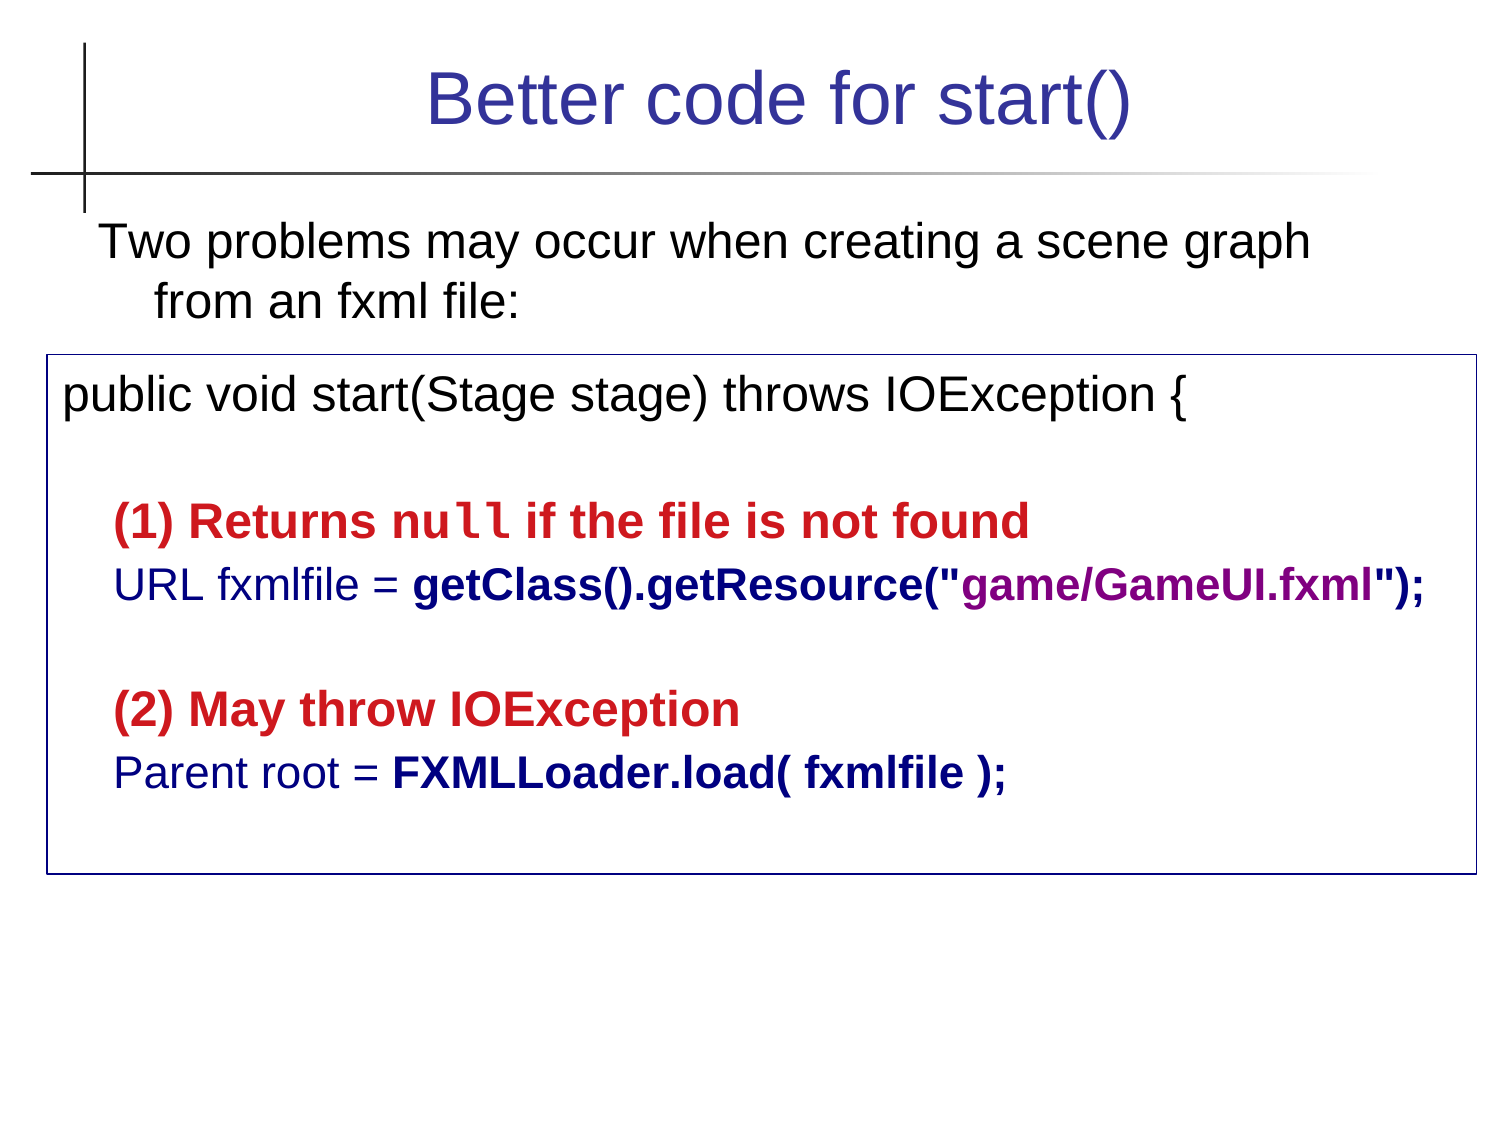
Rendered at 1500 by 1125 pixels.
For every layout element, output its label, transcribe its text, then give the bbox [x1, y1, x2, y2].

text_box public void start(Stage stage) throws IOException { (1) Returns null if the file is not found URL fxmlfile = getClass().getResource("game/GameUI.fxml"); (2) May throw IOException Parent root = FXMLLoader.load( fxmlfile ); [47, 354, 1477, 875]
list Two problems may occur when creating a scene graph from an fxml file: [82, 200, 1408, 354]
title Better code for start() [82, 24, 1477, 165]
